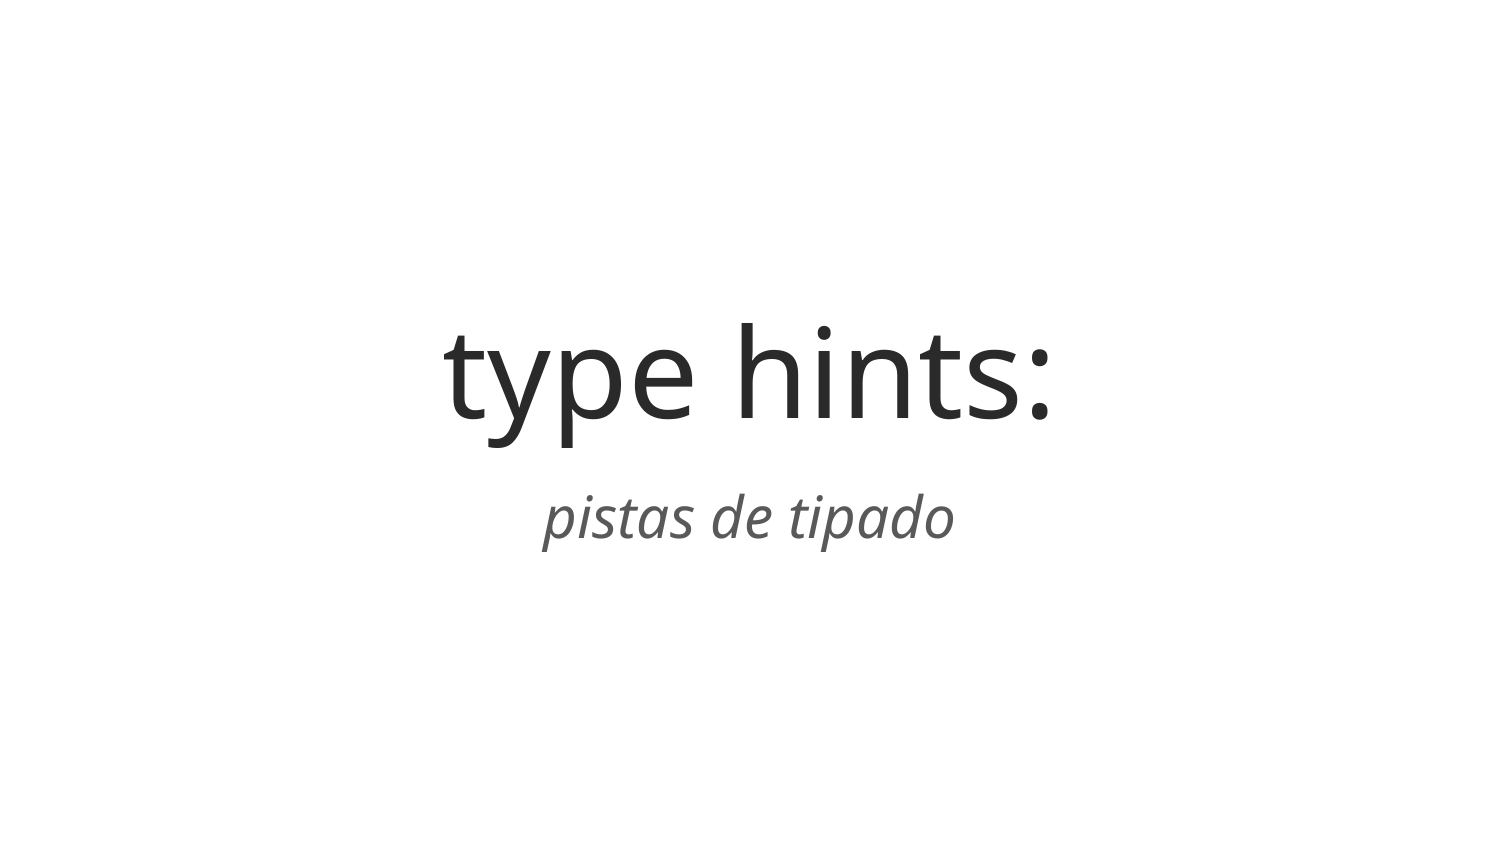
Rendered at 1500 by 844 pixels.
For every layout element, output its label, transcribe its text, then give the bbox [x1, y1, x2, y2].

subtitle pistas de tipado [51, 464, 1449, 595]
title type hints: [51, 122, 1449, 459]
